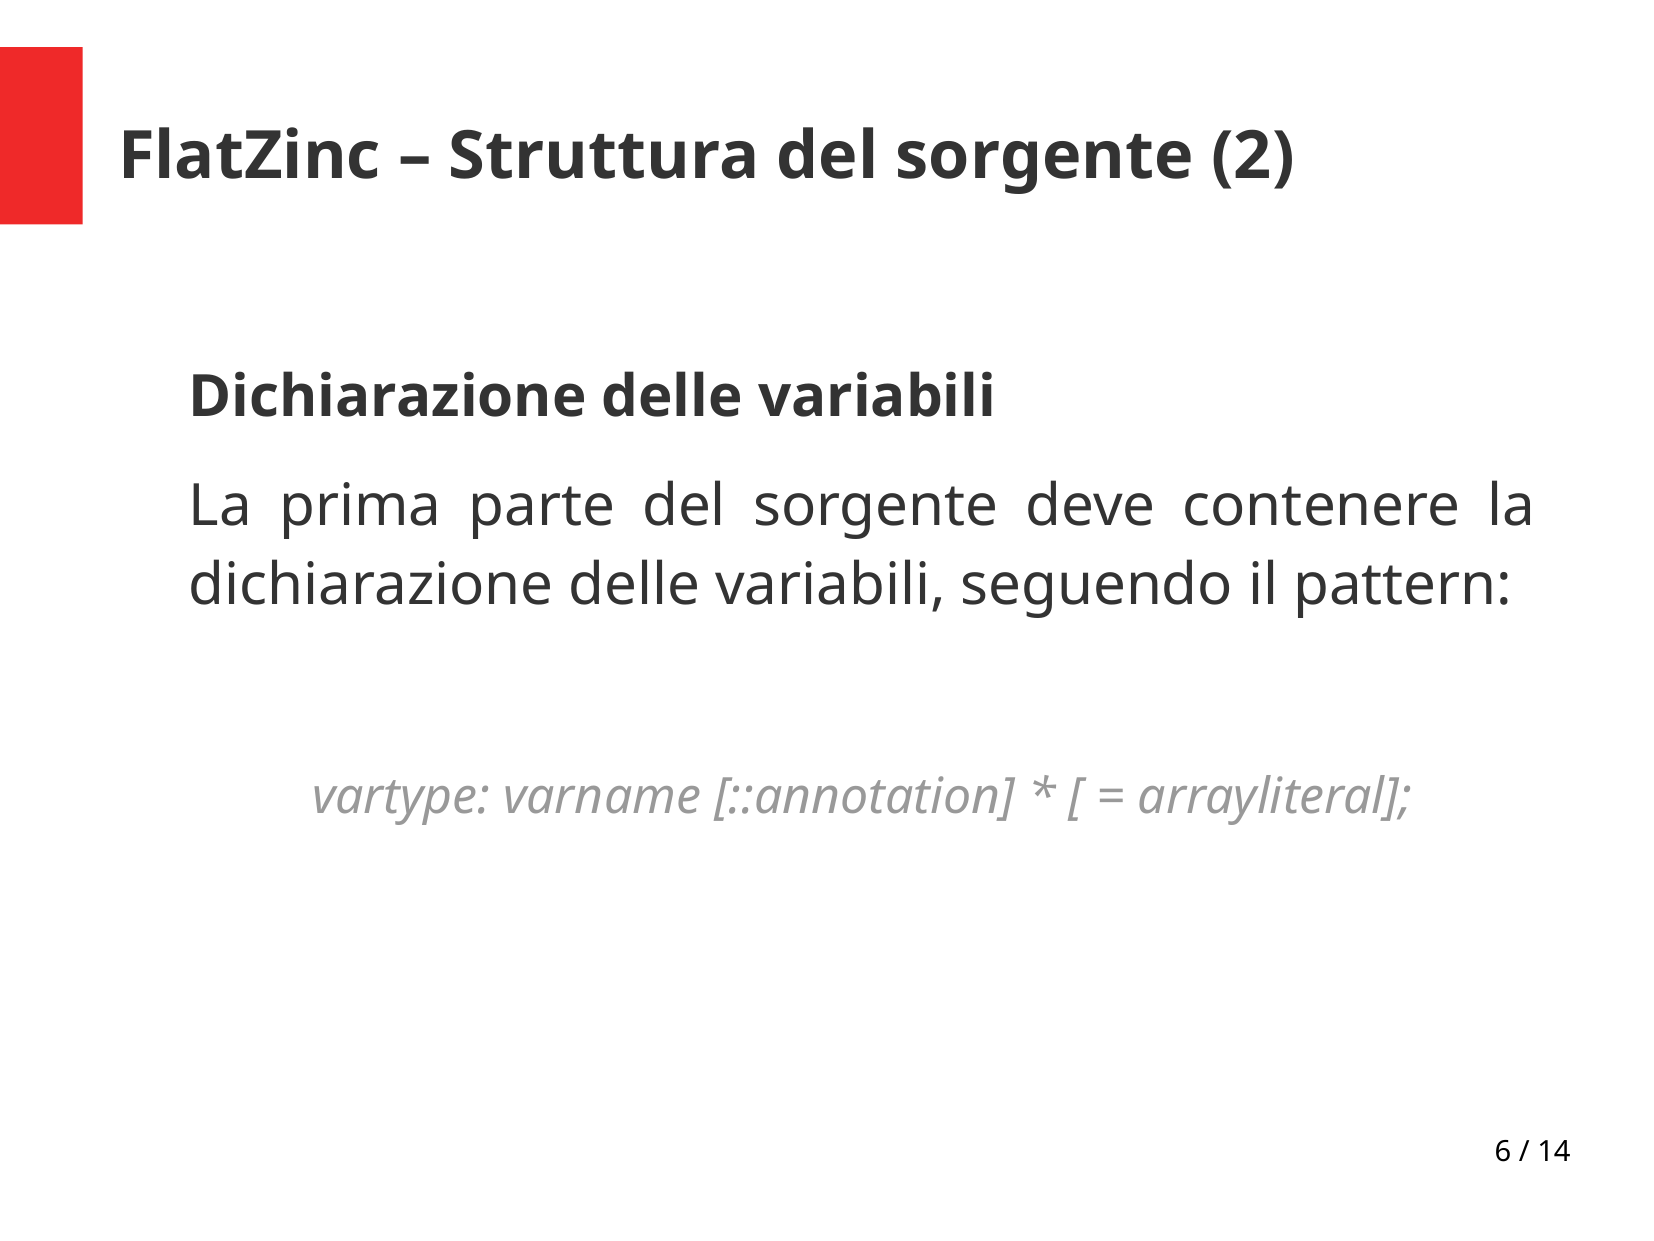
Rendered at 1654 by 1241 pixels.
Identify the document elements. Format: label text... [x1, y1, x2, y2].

title FlatZinc – Struttura del sorgente (2) [118, 49, 1571, 257]
list Dichiarazione delle variabili La prima parte del sorgente deve contenere la dichiarazione delle variabili, seguendo il pattern: vartype: varname [::annotation] * [ = arrayliteral]; [118, 354, 1536, 1074]
